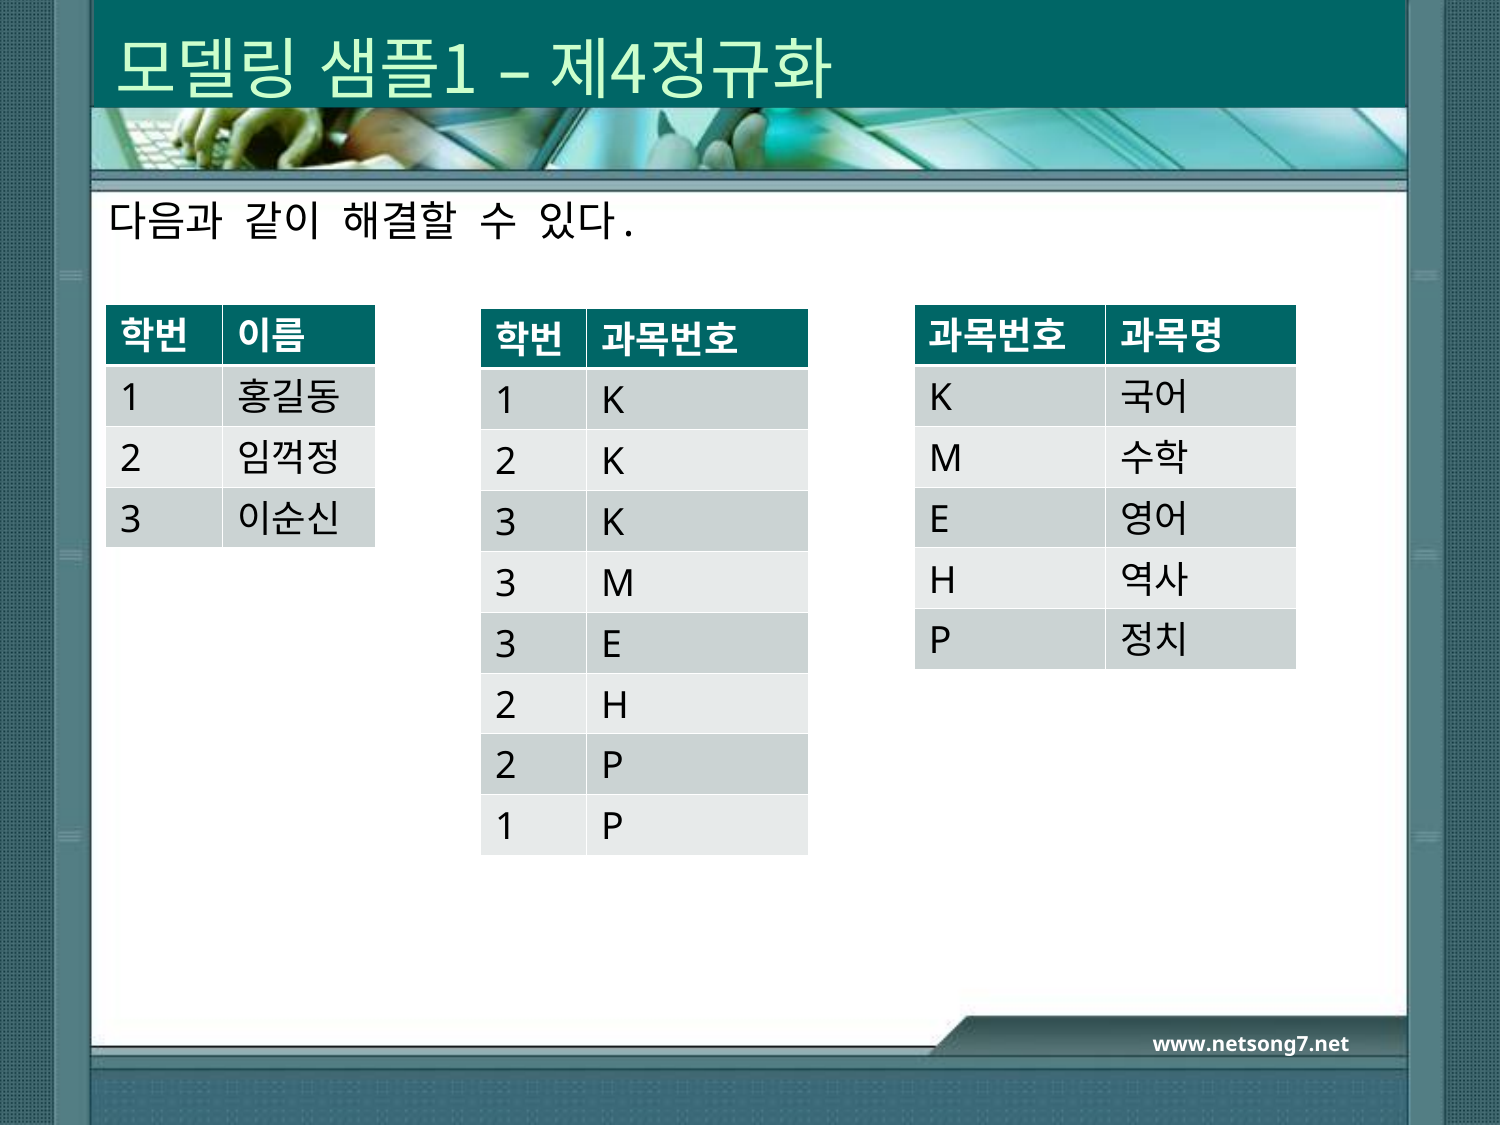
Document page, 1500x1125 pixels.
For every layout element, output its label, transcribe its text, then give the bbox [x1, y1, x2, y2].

table_header 학번 [481, 309, 586, 367]
table_cell 2 [106, 427, 222, 487]
table_cell 2 [481, 674, 586, 733]
table_cell 3 [481, 491, 586, 551]
table_cell H [915, 548, 1105, 608]
table_header 과목번호 [587, 309, 808, 367]
table_cell 1 [481, 795, 586, 855]
table_cell 역사 [1106, 548, 1296, 608]
table_cell H [587, 674, 808, 733]
table_cell 정치 [1106, 609, 1296, 669]
table_cell P [587, 734, 808, 794]
table_cell E [587, 613, 808, 673]
table_cell 수학 [1106, 427, 1296, 487]
table_cell 2 [481, 734, 586, 794]
title 모델링 샘플1 – 제4정규화 [100, 19, 1400, 102]
table_cell P [587, 795, 808, 855]
table_header 과목번호 [915, 305, 1105, 364]
table_header 학번 [106, 305, 222, 364]
table_cell M [915, 427, 1105, 487]
table_header 이름 [223, 305, 375, 364]
table_cell K [915, 367, 1105, 426]
table_cell 3 [106, 488, 222, 547]
table_cell 1 [106, 367, 222, 426]
table_cell K [587, 370, 808, 429]
text_box www.netsong7.net [986, 1023, 1365, 1062]
table_cell M [587, 552, 808, 612]
text_box 다음과 같이 해결할 수 있다. [93, 187, 1383, 253]
table_cell 홍길동 [223, 367, 375, 426]
table_cell 국어 [1106, 367, 1296, 426]
table_cell 임꺽정 [223, 427, 375, 487]
table_cell 이순신 [223, 488, 375, 547]
table_cell K [587, 491, 808, 551]
table_cell 영어 [1106, 488, 1296, 547]
table_cell P [915, 609, 1105, 669]
table_cell 3 [481, 613, 586, 673]
table_cell 3 [481, 552, 586, 612]
table_cell 2 [481, 430, 586, 490]
table_cell E [915, 488, 1105, 547]
table_cell 1 [481, 370, 586, 429]
picture [0, 0, 1500, 1125]
table_cell K [587, 430, 808, 490]
table_header 과목명 [1106, 305, 1296, 364]
